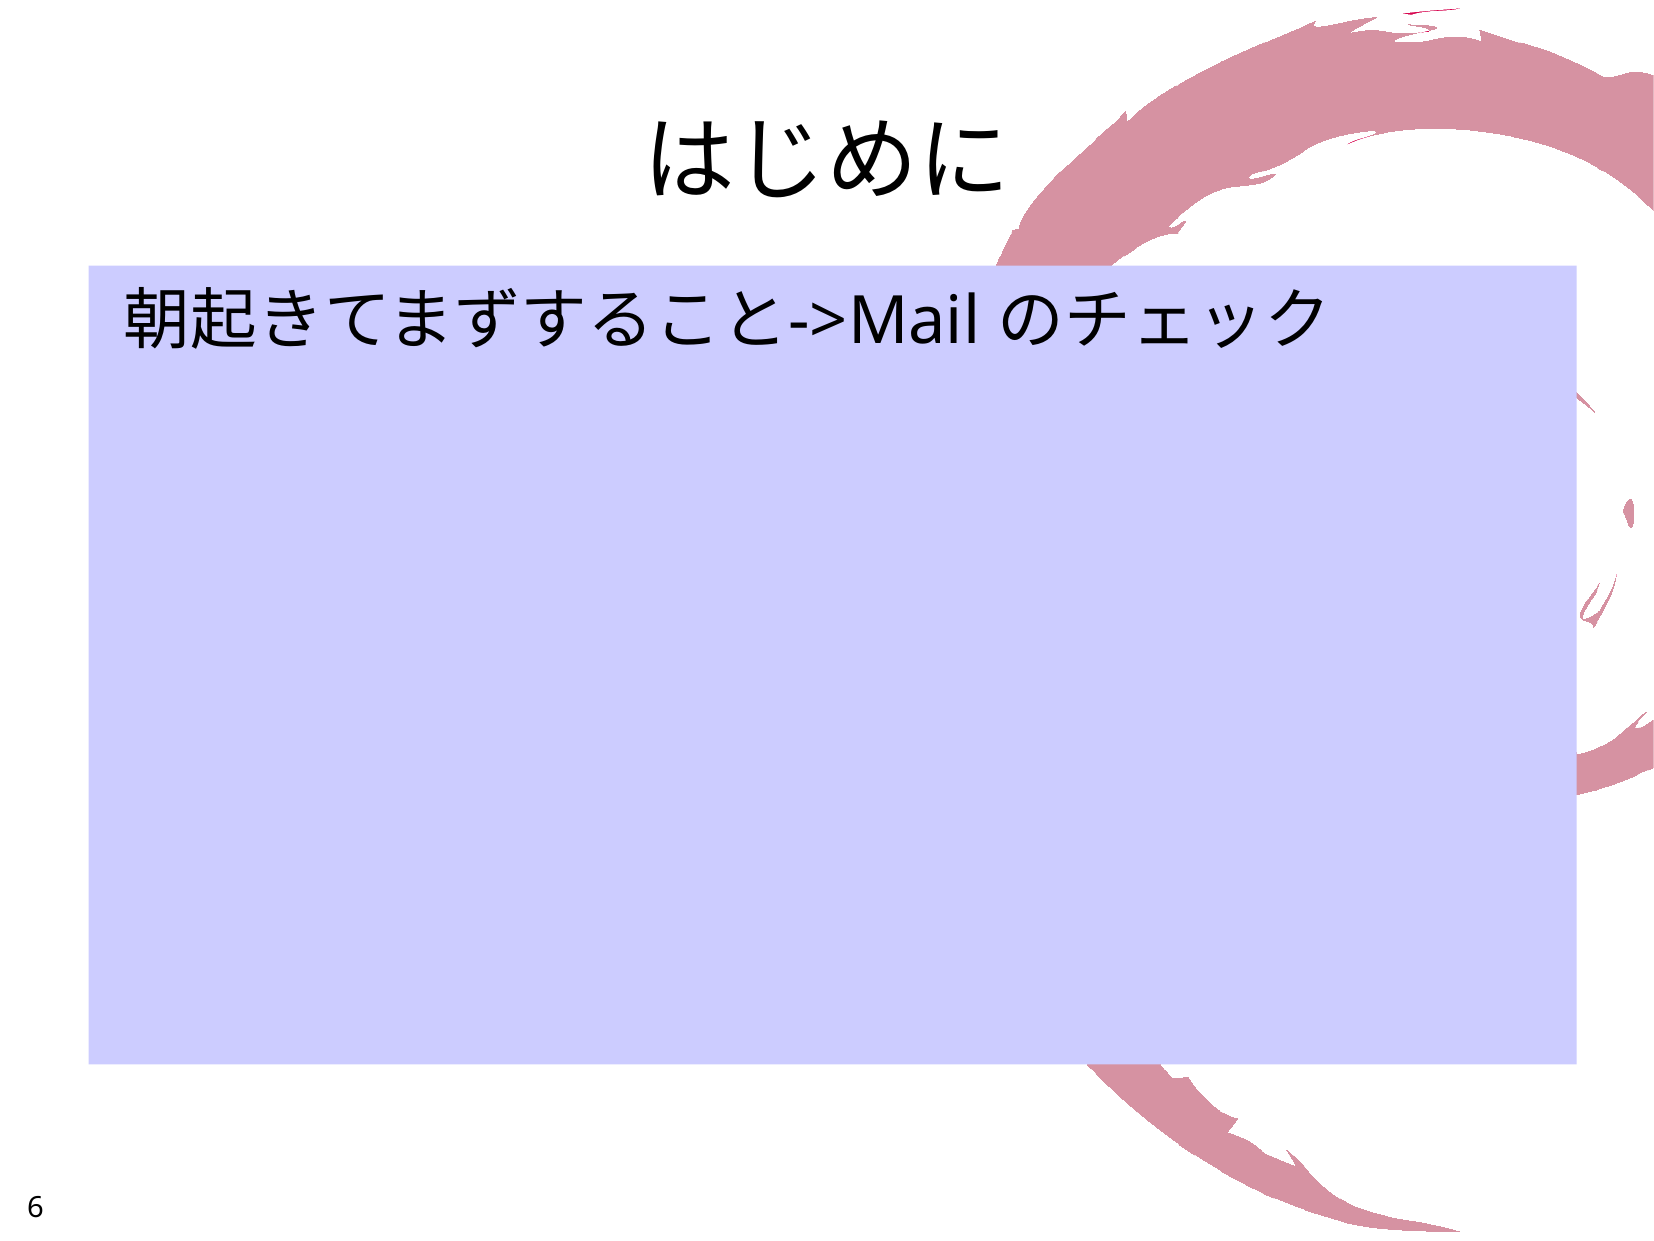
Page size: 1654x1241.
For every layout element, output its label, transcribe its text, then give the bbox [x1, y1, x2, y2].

text_box [177, 236, 1388, 334]
list 朝起きてまずすること->Mail のチェック [88, 265, 1577, 1065]
title はじめに [82, 49, 1571, 257]
picture [886, 0, 1654, 1241]
